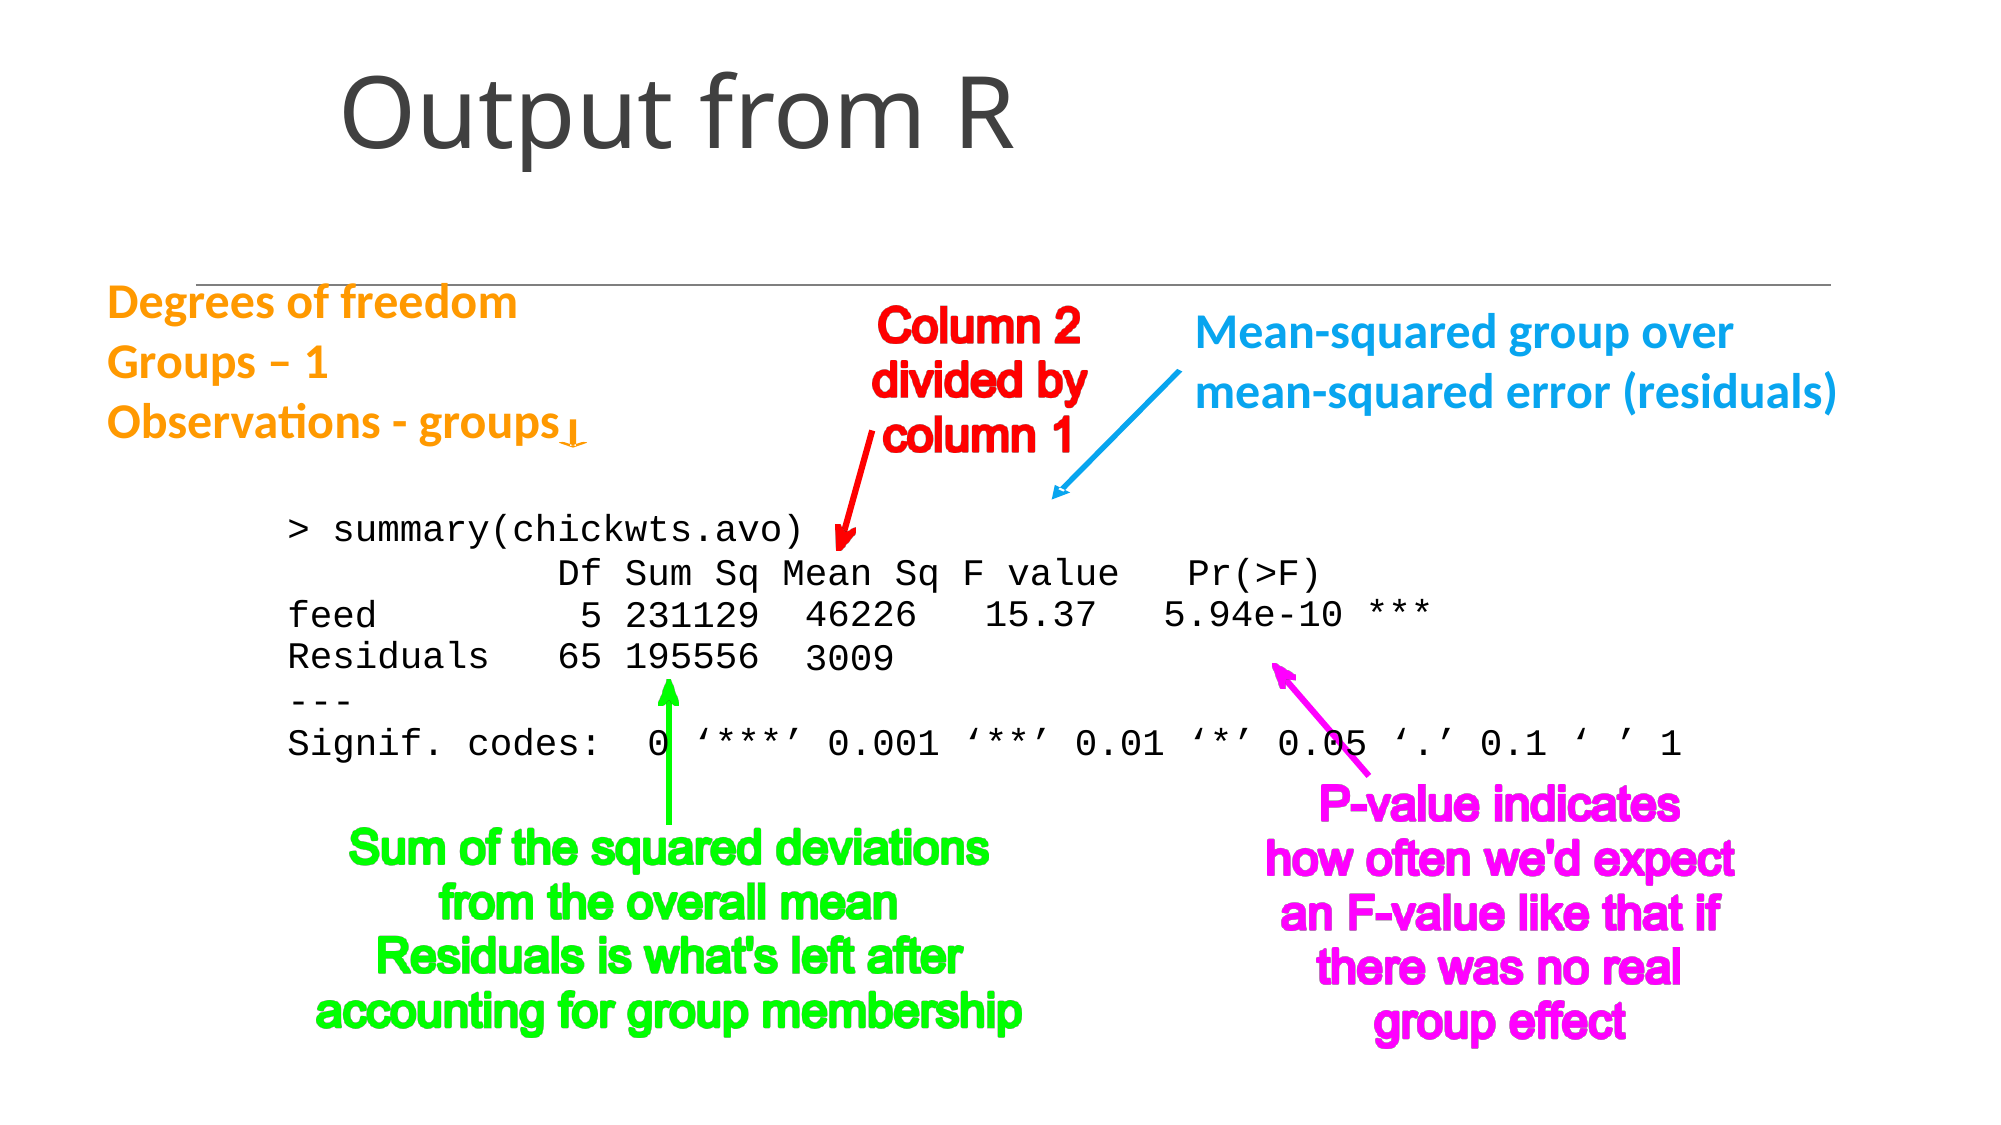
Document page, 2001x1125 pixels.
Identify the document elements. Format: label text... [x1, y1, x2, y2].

text_box 5.94e-10 *** [1163, 595, 1434, 638]
text_box Observations - groups [107, 401, 733, 460]
picture [658, 679, 679, 706]
picture [1267, 838, 1735, 931]
text_box feed [287, 596, 378, 637]
text_box 46226 [804, 595, 918, 638]
text_box Degrees of freedom [107, 281, 669, 340]
picture [835, 524, 856, 551]
picture [316, 990, 1022, 1038]
text_box 0 ‘***’ 0.001 ‘**’ 0.01 ‘*’ 0.05 ‘.’ 0.1 ‘ ’ 1 [647, 724, 1683, 767]
text_box Groups – 1 [107, 341, 421, 400]
text_box Pr(>F) [1187, 554, 1323, 595]
text_box 5 231129 [580, 596, 761, 637]
text_box Output from R [339, 42, 1055, 159]
text_box > summary(chickwts.avo) [287, 510, 806, 553]
text_box 3009 [804, 639, 896, 683]
picture [1321, 784, 1680, 822]
text_box Signif. codes: [287, 724, 603, 767]
picture [1272, 663, 1296, 689]
text_box mean-squared error (residuals) [1194, 370, 2001, 430]
text_box [0, 0, 1183, 1125]
text_box 65 195556 [557, 637, 761, 681]
text_box Residuals [287, 637, 491, 681]
text_box --- [287, 682, 356, 724]
text_box Df Sum Sq Mean Sq F value [557, 554, 1121, 597]
picture [349, 827, 989, 920]
picture [872, 360, 1088, 453]
text_box Mean-squared group over [1194, 310, 1942, 370]
text_box 15.37 [985, 595, 1098, 638]
picture [1316, 947, 1680, 985]
picture [1374, 1000, 1626, 1049]
picture [878, 305, 1080, 344]
picture [378, 935, 964, 974]
